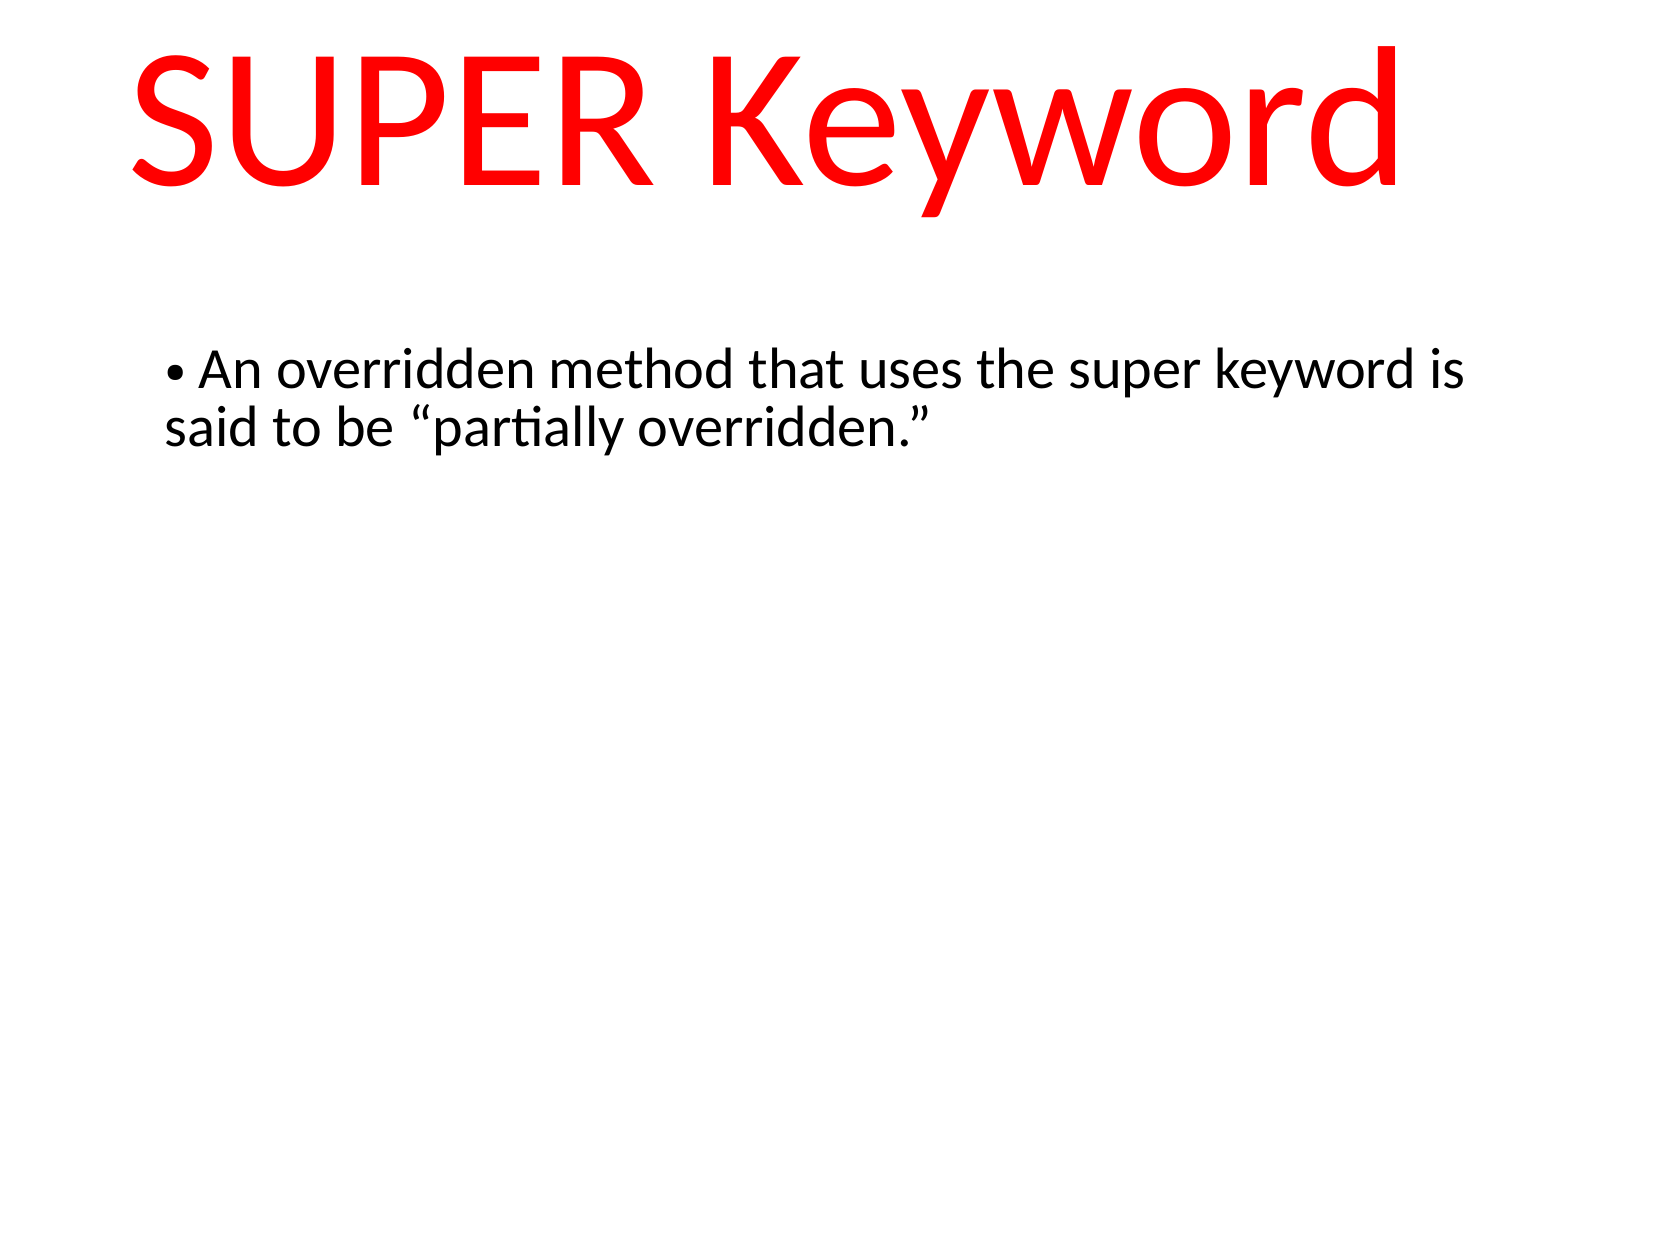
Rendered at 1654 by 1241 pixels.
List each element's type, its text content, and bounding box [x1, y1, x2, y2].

text_box An overridden method that uses the super keyword is said to be “partially overridden.” [150, 337, 1501, 687]
text_box SUPER Keyword [112, 28, 1654, 288]
